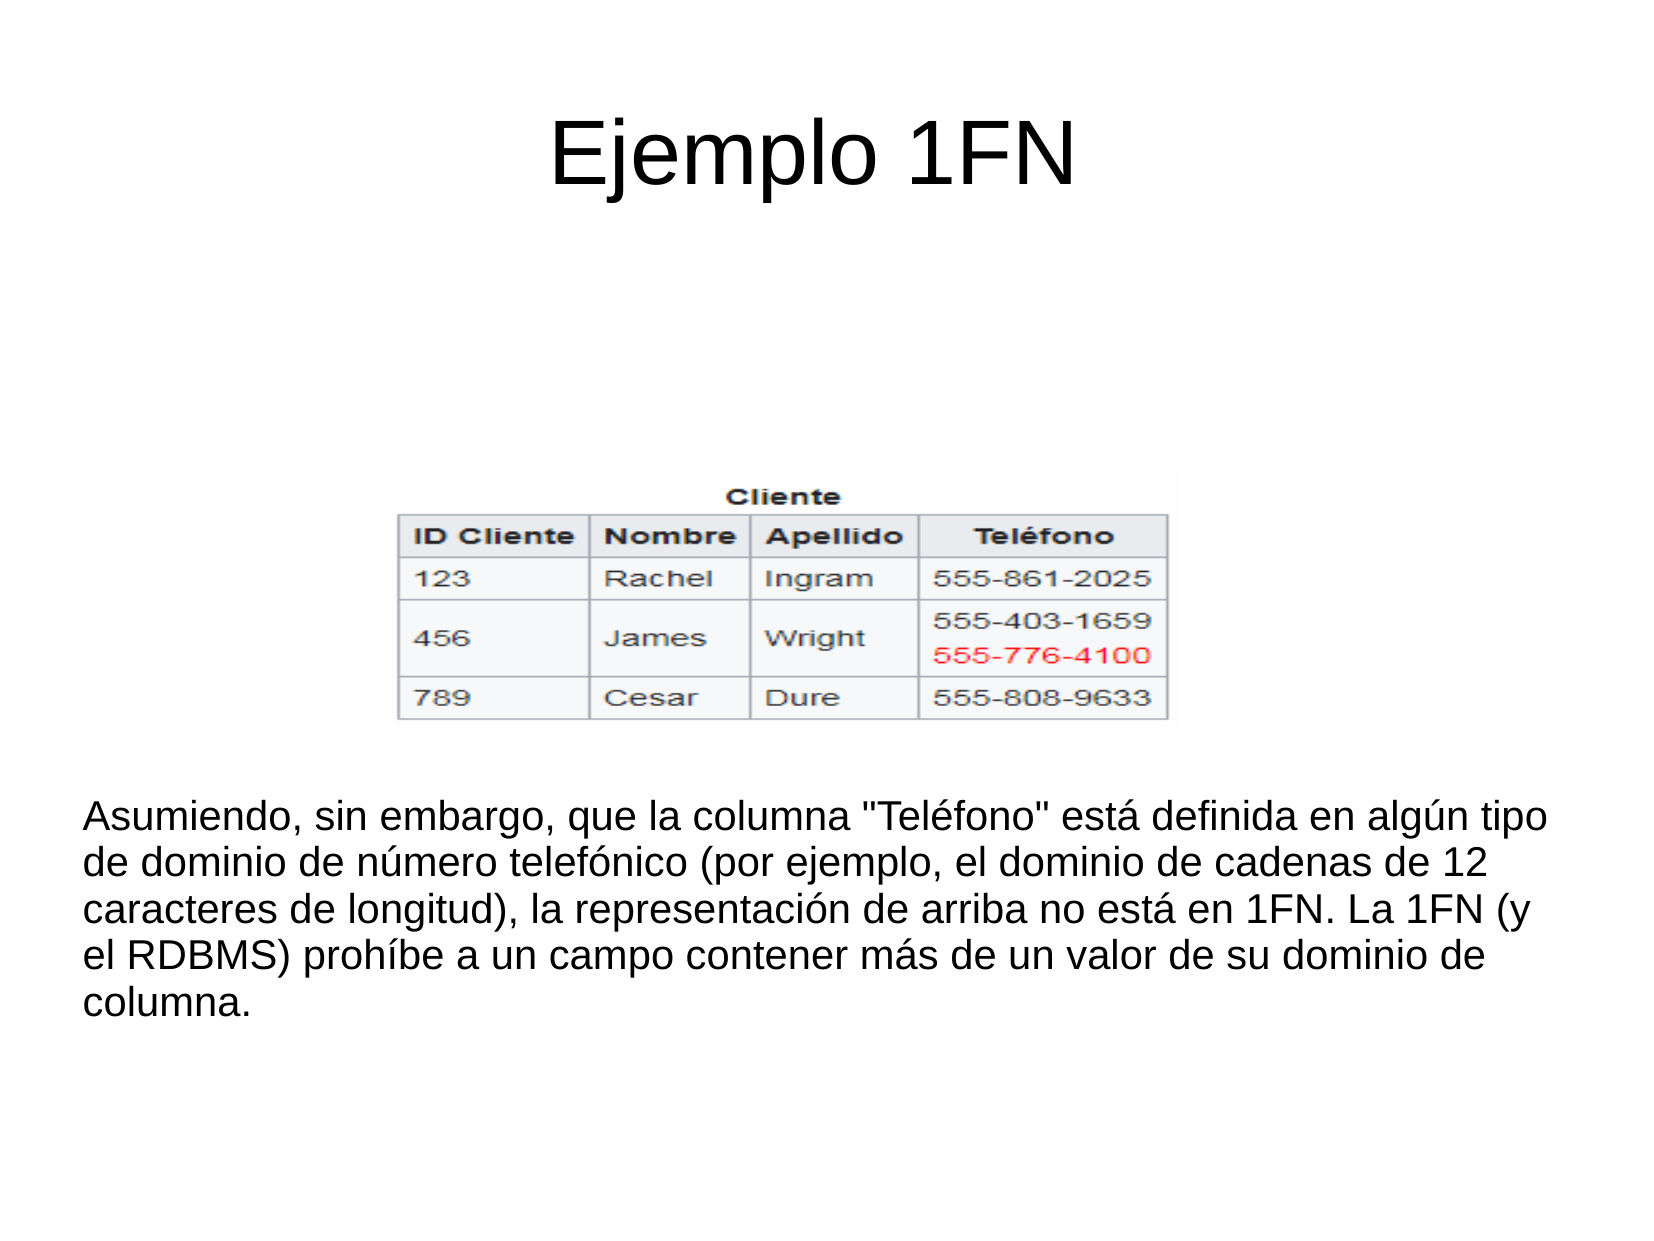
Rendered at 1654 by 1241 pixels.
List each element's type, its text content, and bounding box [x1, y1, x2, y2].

picture [383, 472, 1182, 728]
subtitle Asumiendo, sin embargo, que la columna "Teléfono" está definida en algún tipo de dominio de número telefónico (por ejemplo, el dominio de cadenas de 12 caracteres de longitud), la representación de arriba no está en 1FN. La 1FN (y el RDBMS) prohíbe a un campo contener más de un valor de su dominio de columna. [82, 290, 1571, 1109]
title Ejemplo 1FN [82, 49, 1571, 257]
